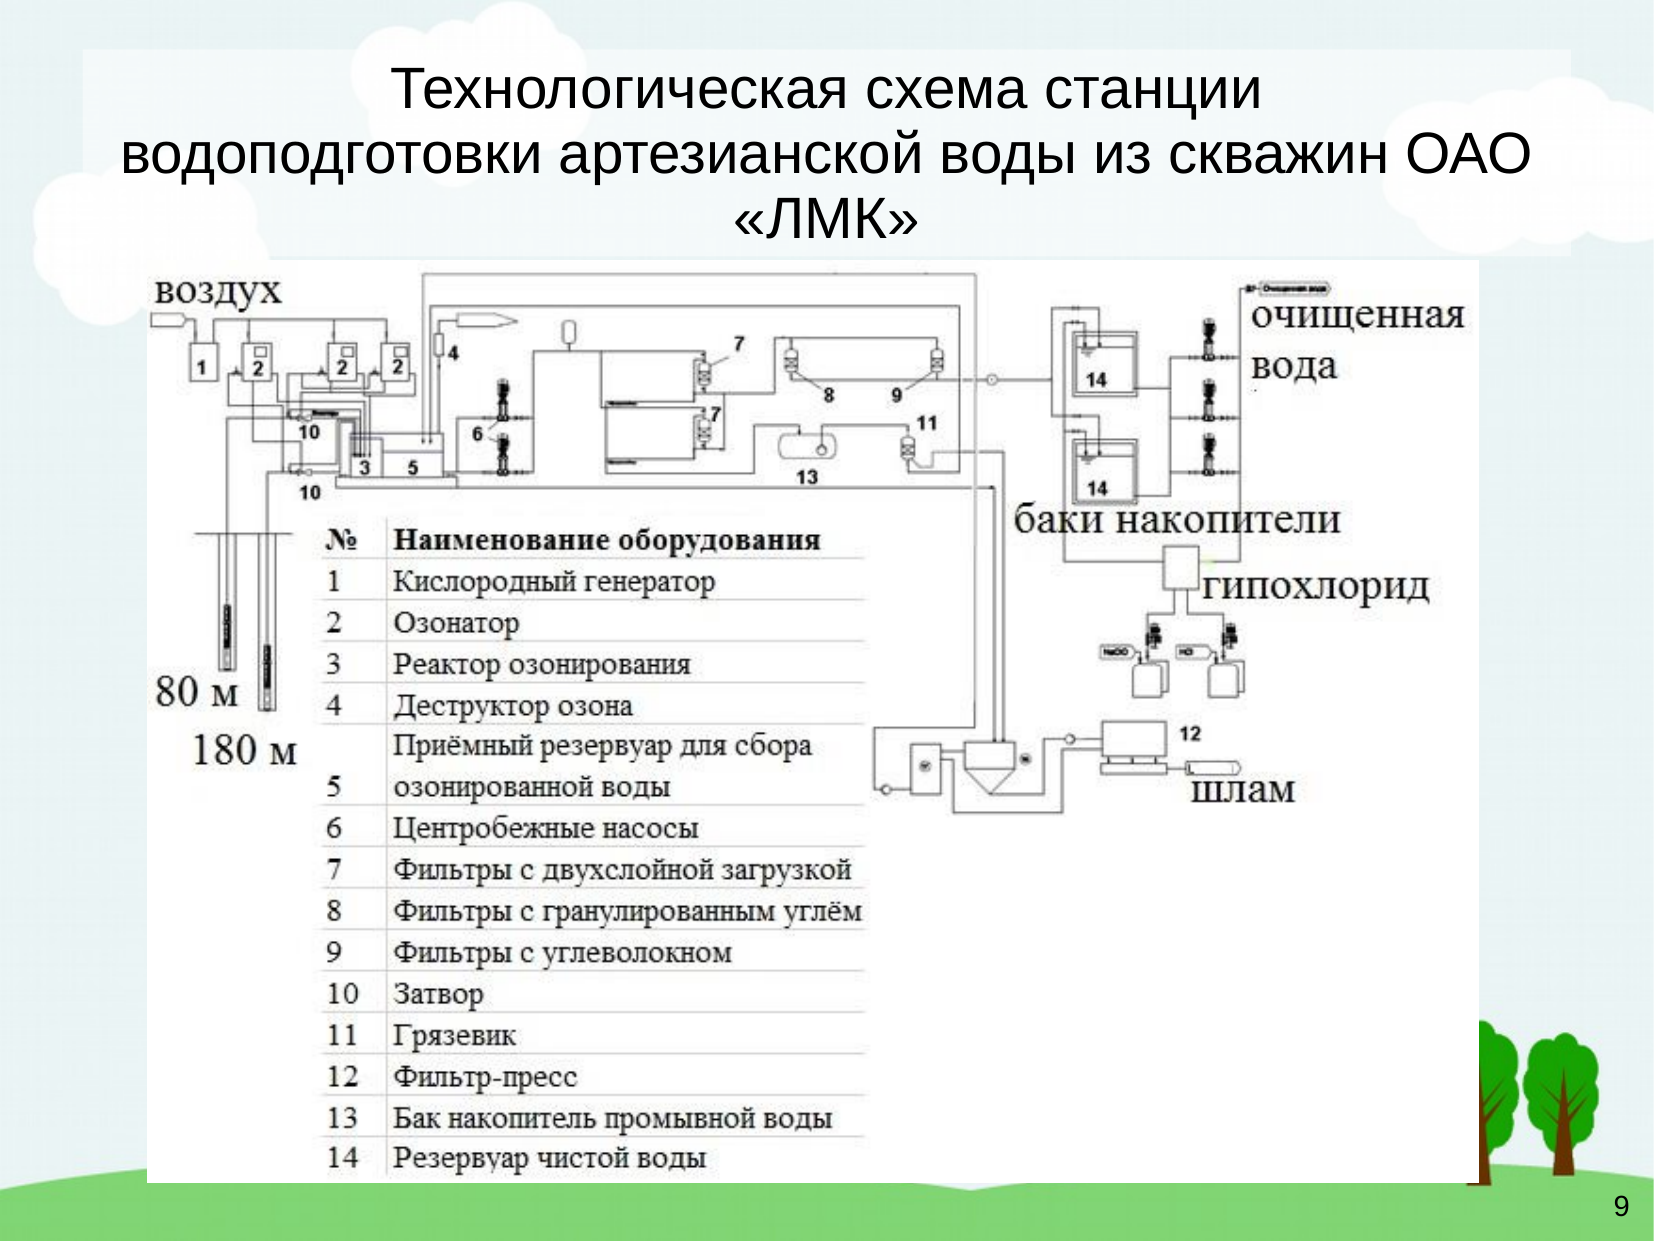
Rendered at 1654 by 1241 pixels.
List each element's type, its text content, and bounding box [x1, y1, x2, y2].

title Технологическая схема станции водоподготовки артезианской воды из скважин ОАО «ЛМК» [82, 49, 1571, 257]
picture [0, 0, 1654, 1241]
